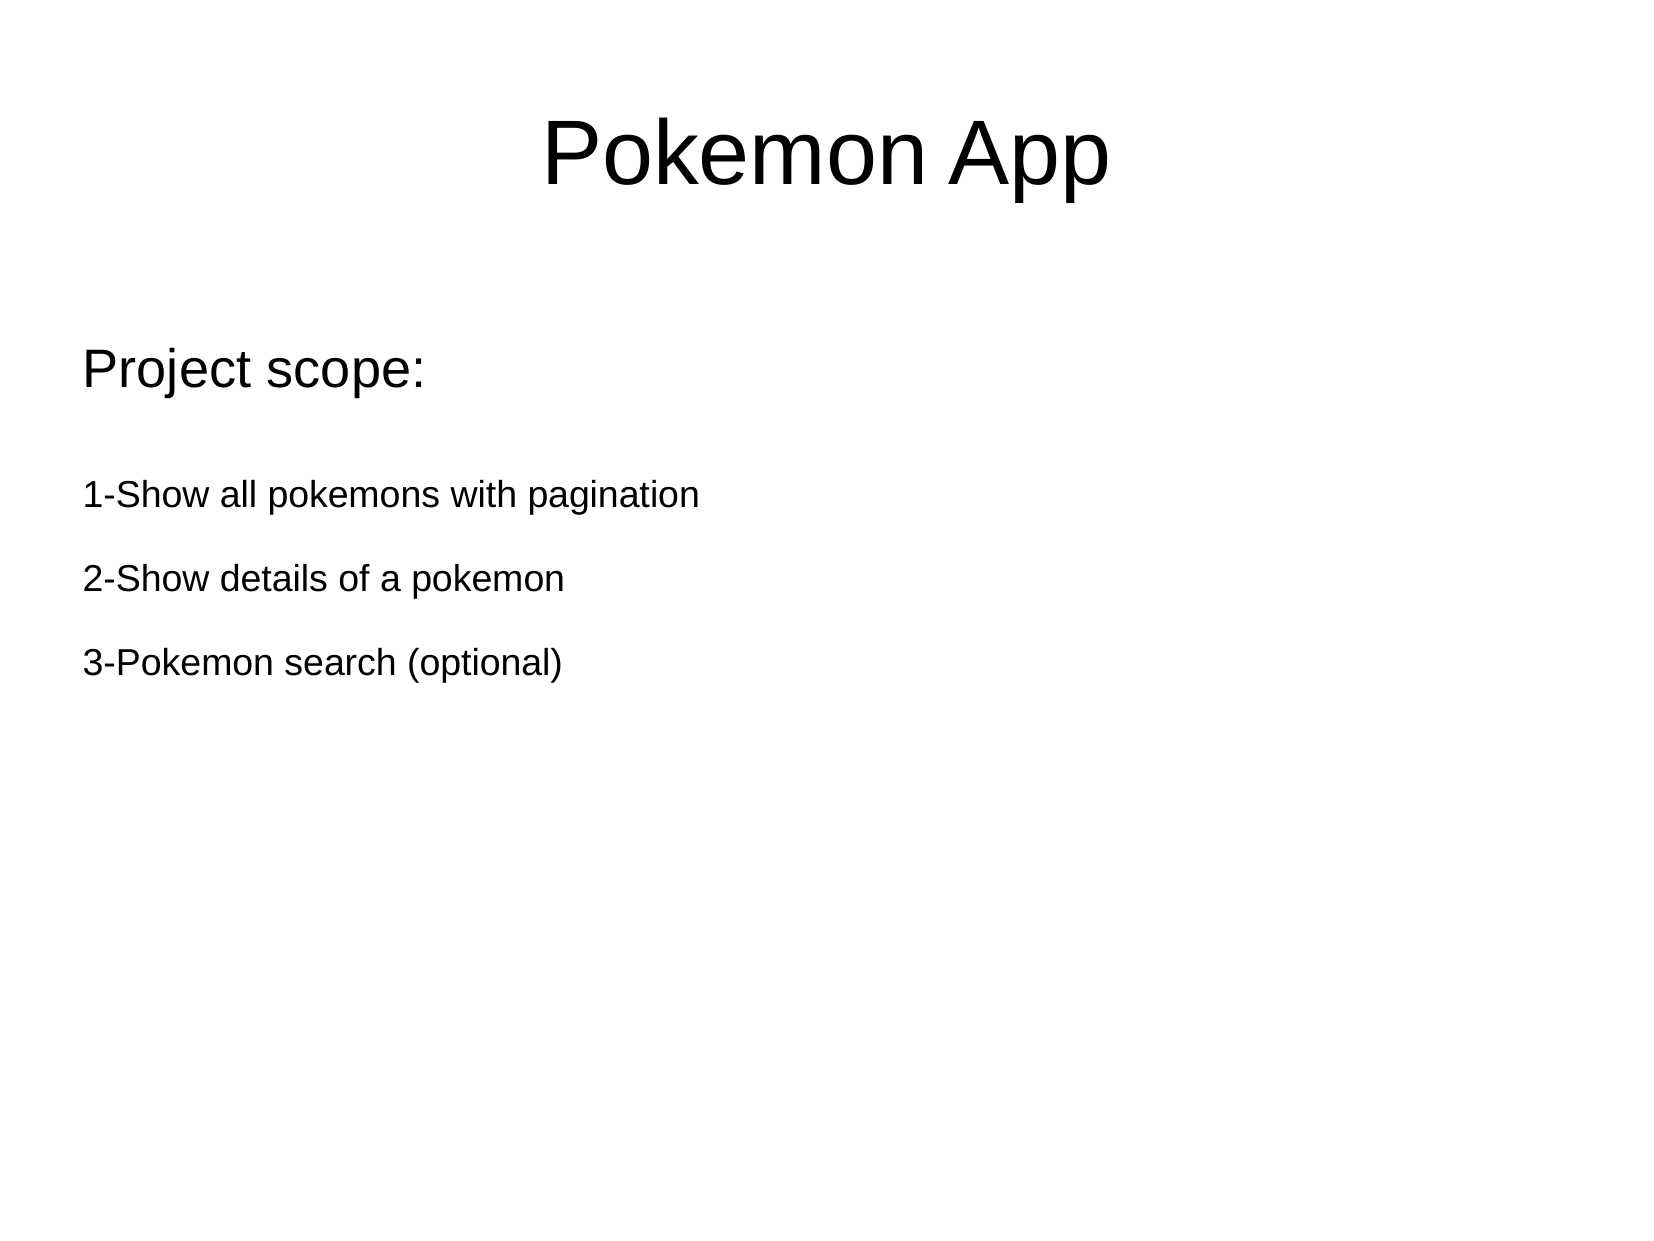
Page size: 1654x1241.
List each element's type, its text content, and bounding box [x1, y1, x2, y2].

subtitle Project scope: 1-Show all pokemons with pagination 2-Show details of a pokemon 3-Pokemon search (optional) [82, 332, 1571, 764]
title Pokemon App [82, 49, 1571, 257]
